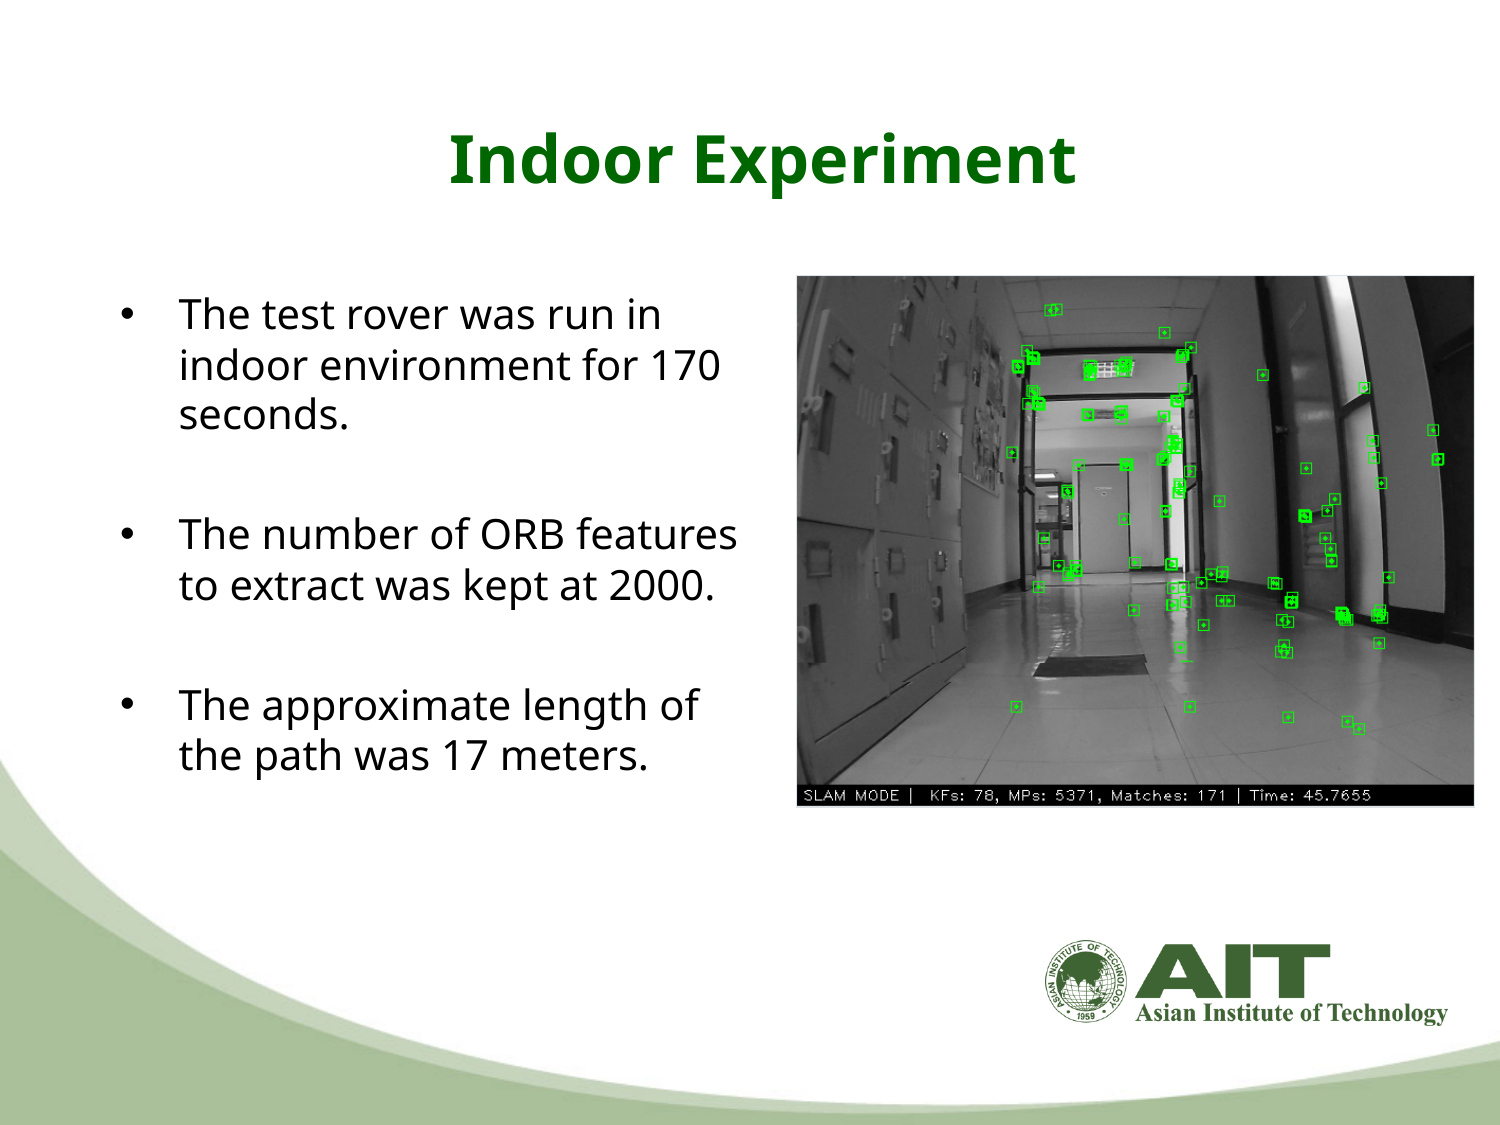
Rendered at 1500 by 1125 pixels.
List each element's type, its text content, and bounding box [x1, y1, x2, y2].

list The test rover was run in indoor environment for 170 seconds. The number of ORB features to extract was kept at 2000. The approximate length of the path was 17 meters. [88, 280, 772, 1024]
picture [0, 0, 1500, 1125]
title Indoor Experiment [88, 63, 1439, 251]
